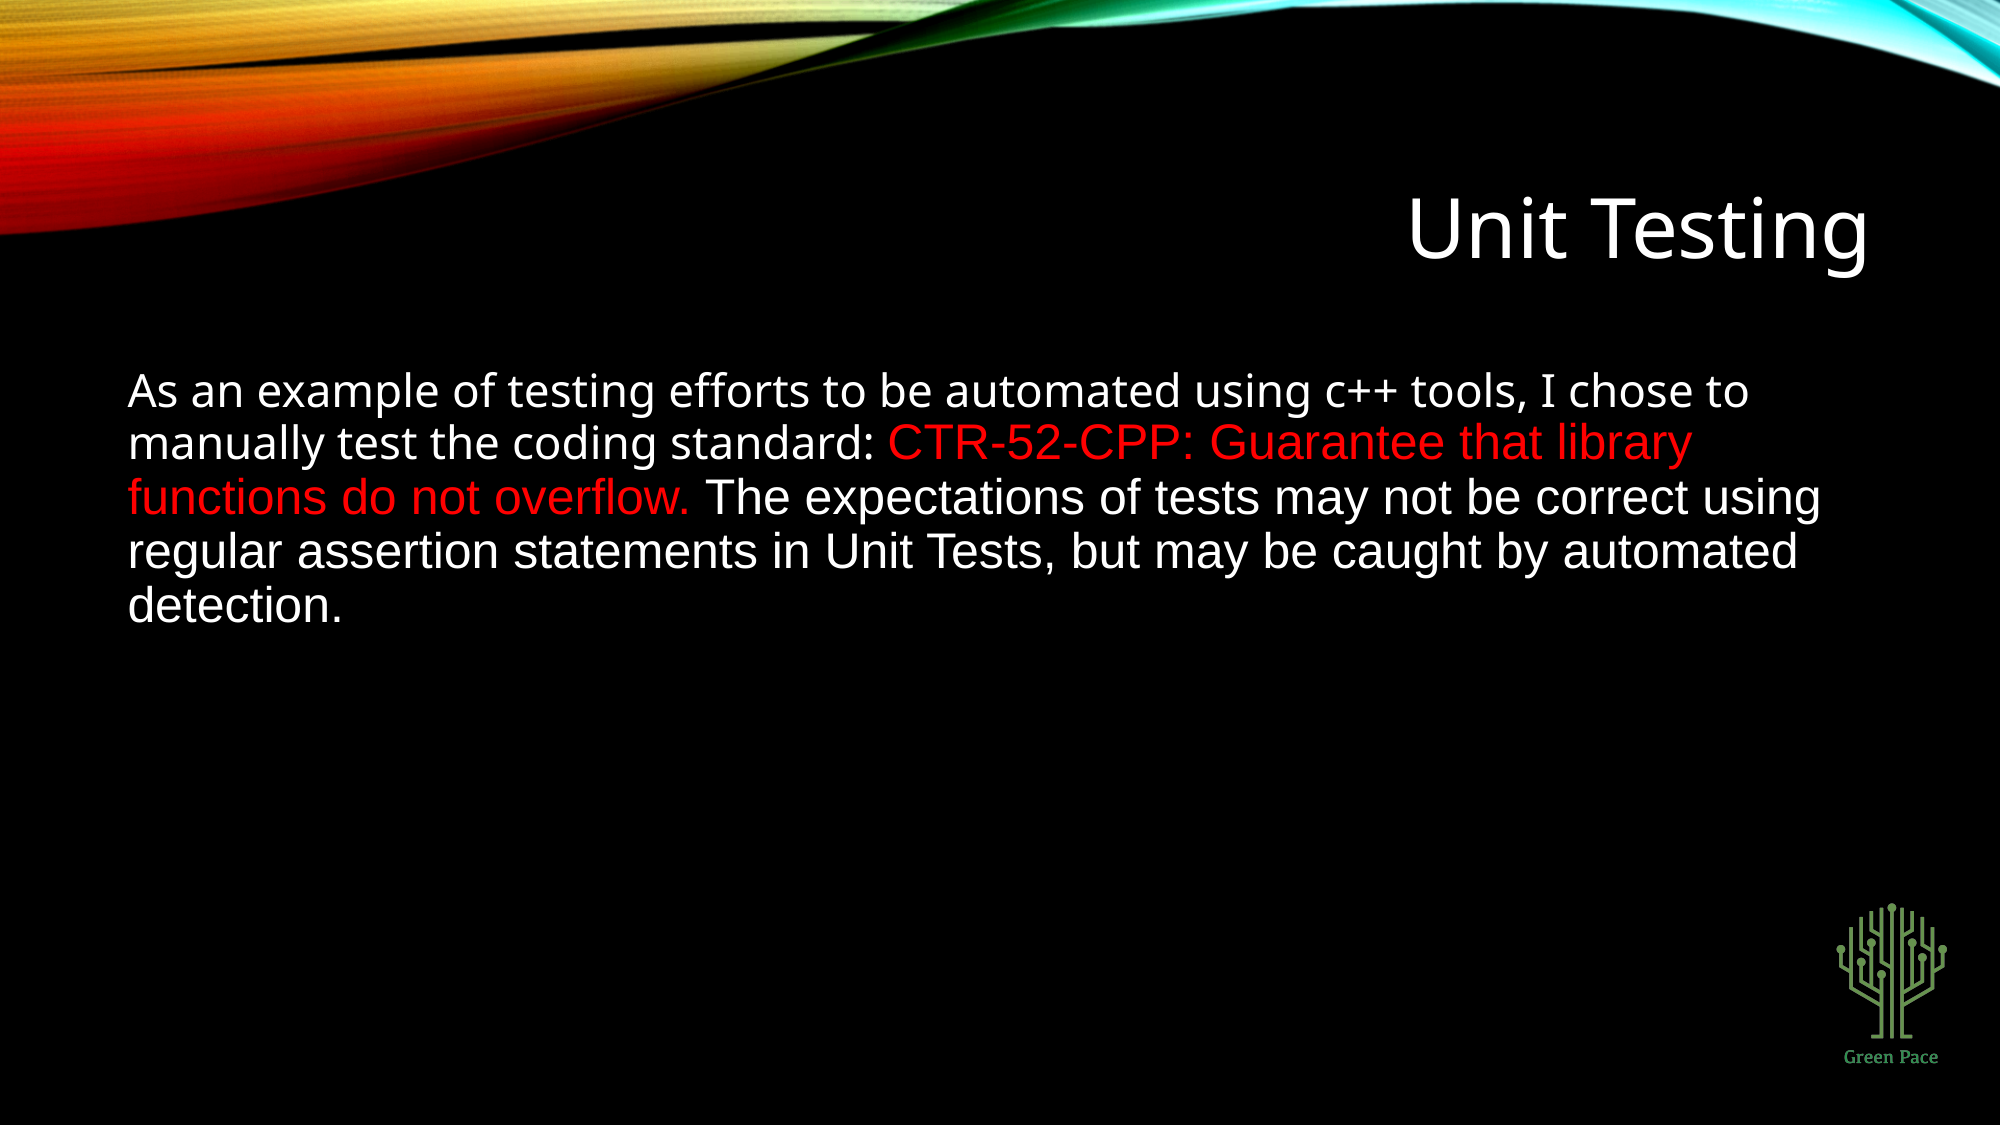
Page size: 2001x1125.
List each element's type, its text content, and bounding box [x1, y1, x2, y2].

picture [1818, 892, 1964, 1081]
list As an example of testing efforts to be automated using c++ tools, I chose to manually test the coding standard: CTR-52-CPP: Guarantee that library functions do not overflow. The expectations of tests may not be correct using regular assertion statements in Unit Tests, but may be caught by automated detection. [112, 360, 1888, 1021]
title Unit Testing [474, 125, 1888, 338]
picture [0, 0, 2000, 237]
